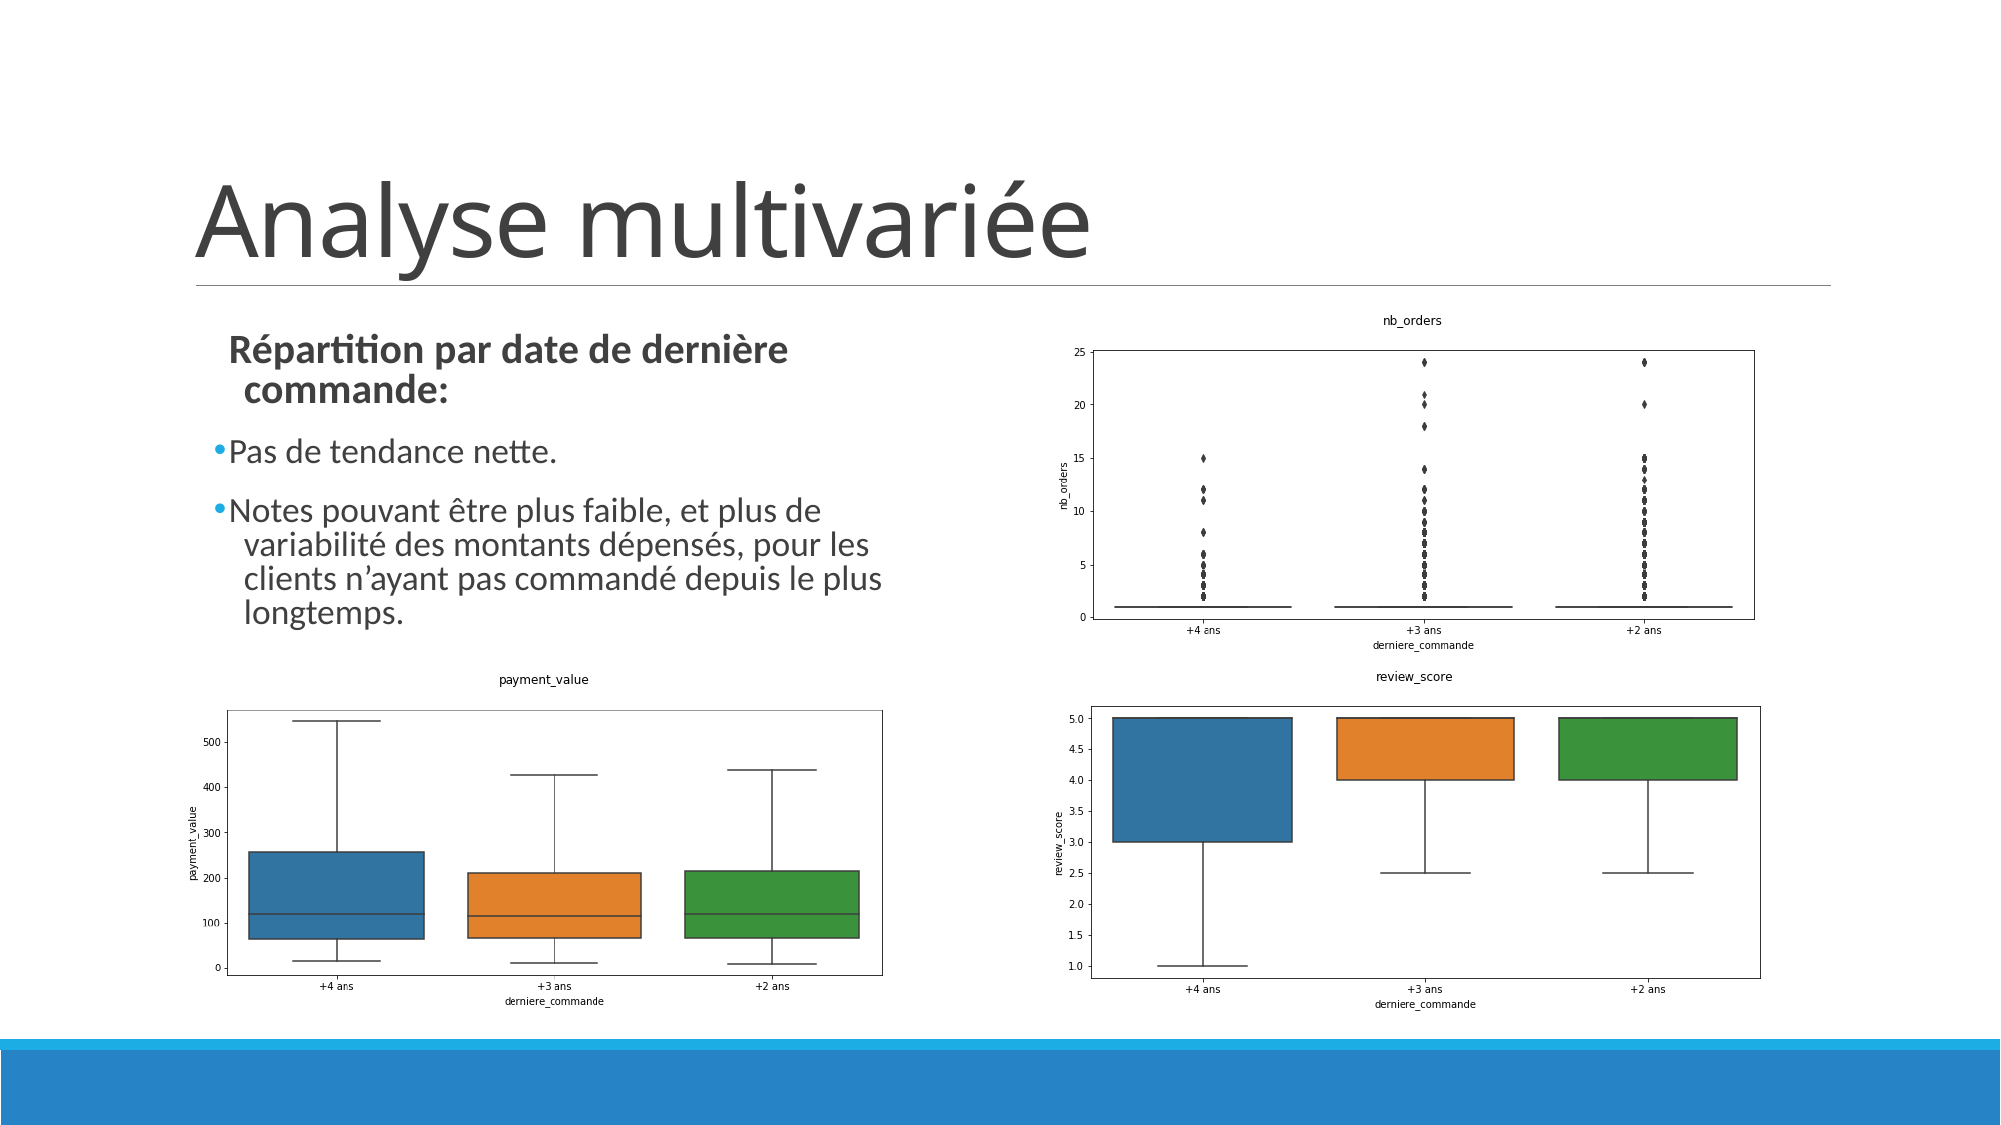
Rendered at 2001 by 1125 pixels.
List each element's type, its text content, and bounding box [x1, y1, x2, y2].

picture [1051, 307, 1760, 657]
picture [180, 667, 887, 1013]
picture [1046, 663, 1765, 1017]
list Répartition par date de dernière commande: Pas de tendance nette. Notes pouvant être plus faible, et plus de variabilité des montants dépensés, pour les clients n’ayant pas commandé depuis le plus longtemps. [214, 323, 892, 673]
title Analyse multivariée [180, 47, 1831, 286]
